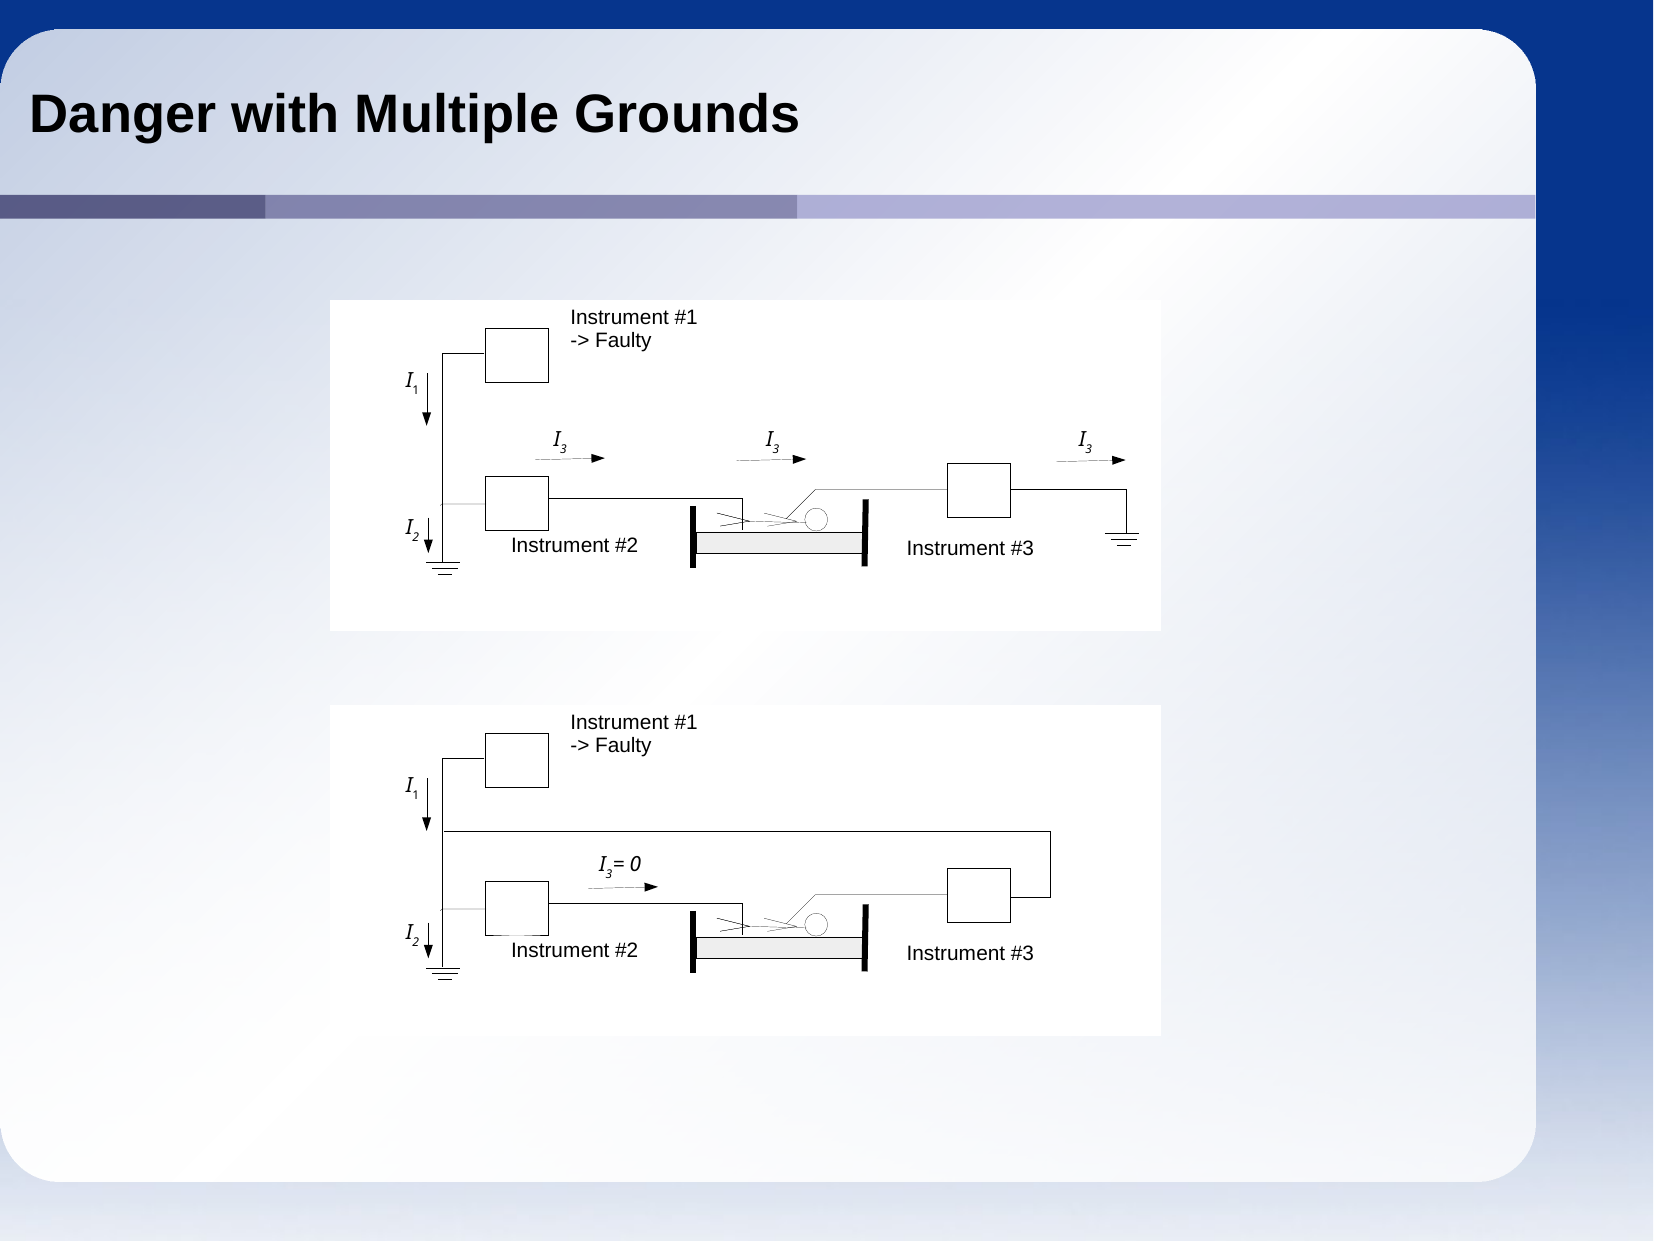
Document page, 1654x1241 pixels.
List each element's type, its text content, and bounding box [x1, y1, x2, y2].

chart [329, 300, 1161, 632]
picture [0, 0, 1654, 1241]
chart [329, 705, 1161, 1037]
title Danger with Multiple Grounds [29, 49, 1506, 178]
